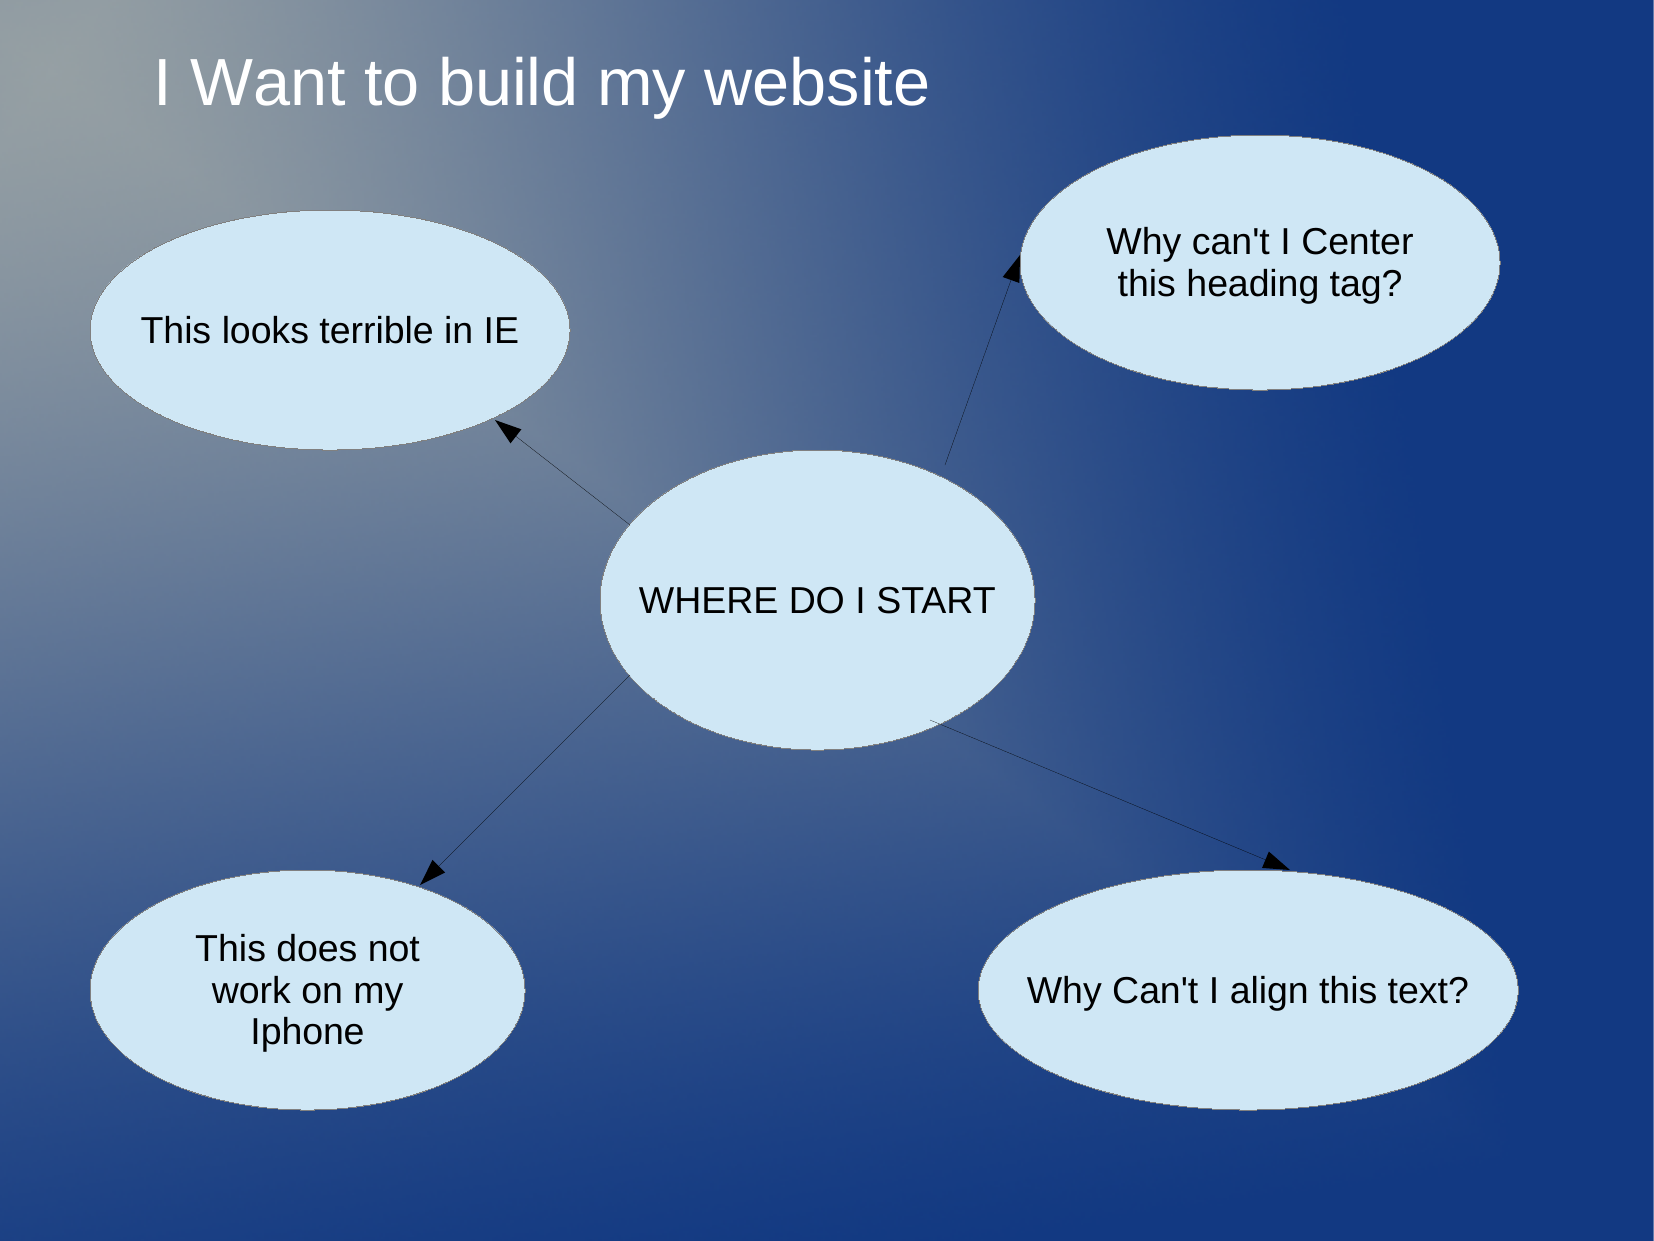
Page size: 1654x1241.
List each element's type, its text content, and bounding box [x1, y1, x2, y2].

text_box Why can't I Center this heading tag? [1020, 135, 1501, 391]
list I Want to build my website [82, 45, 1571, 1171]
text_box WHERE DO I START [600, 450, 1036, 751]
text_box This does not work on my Iphone [90, 870, 526, 1111]
text_box This looks terrible in IE [90, 210, 571, 451]
picture [0, 0, 1654, 1241]
text_box Why Can't I align this text? [978, 870, 1519, 1111]
